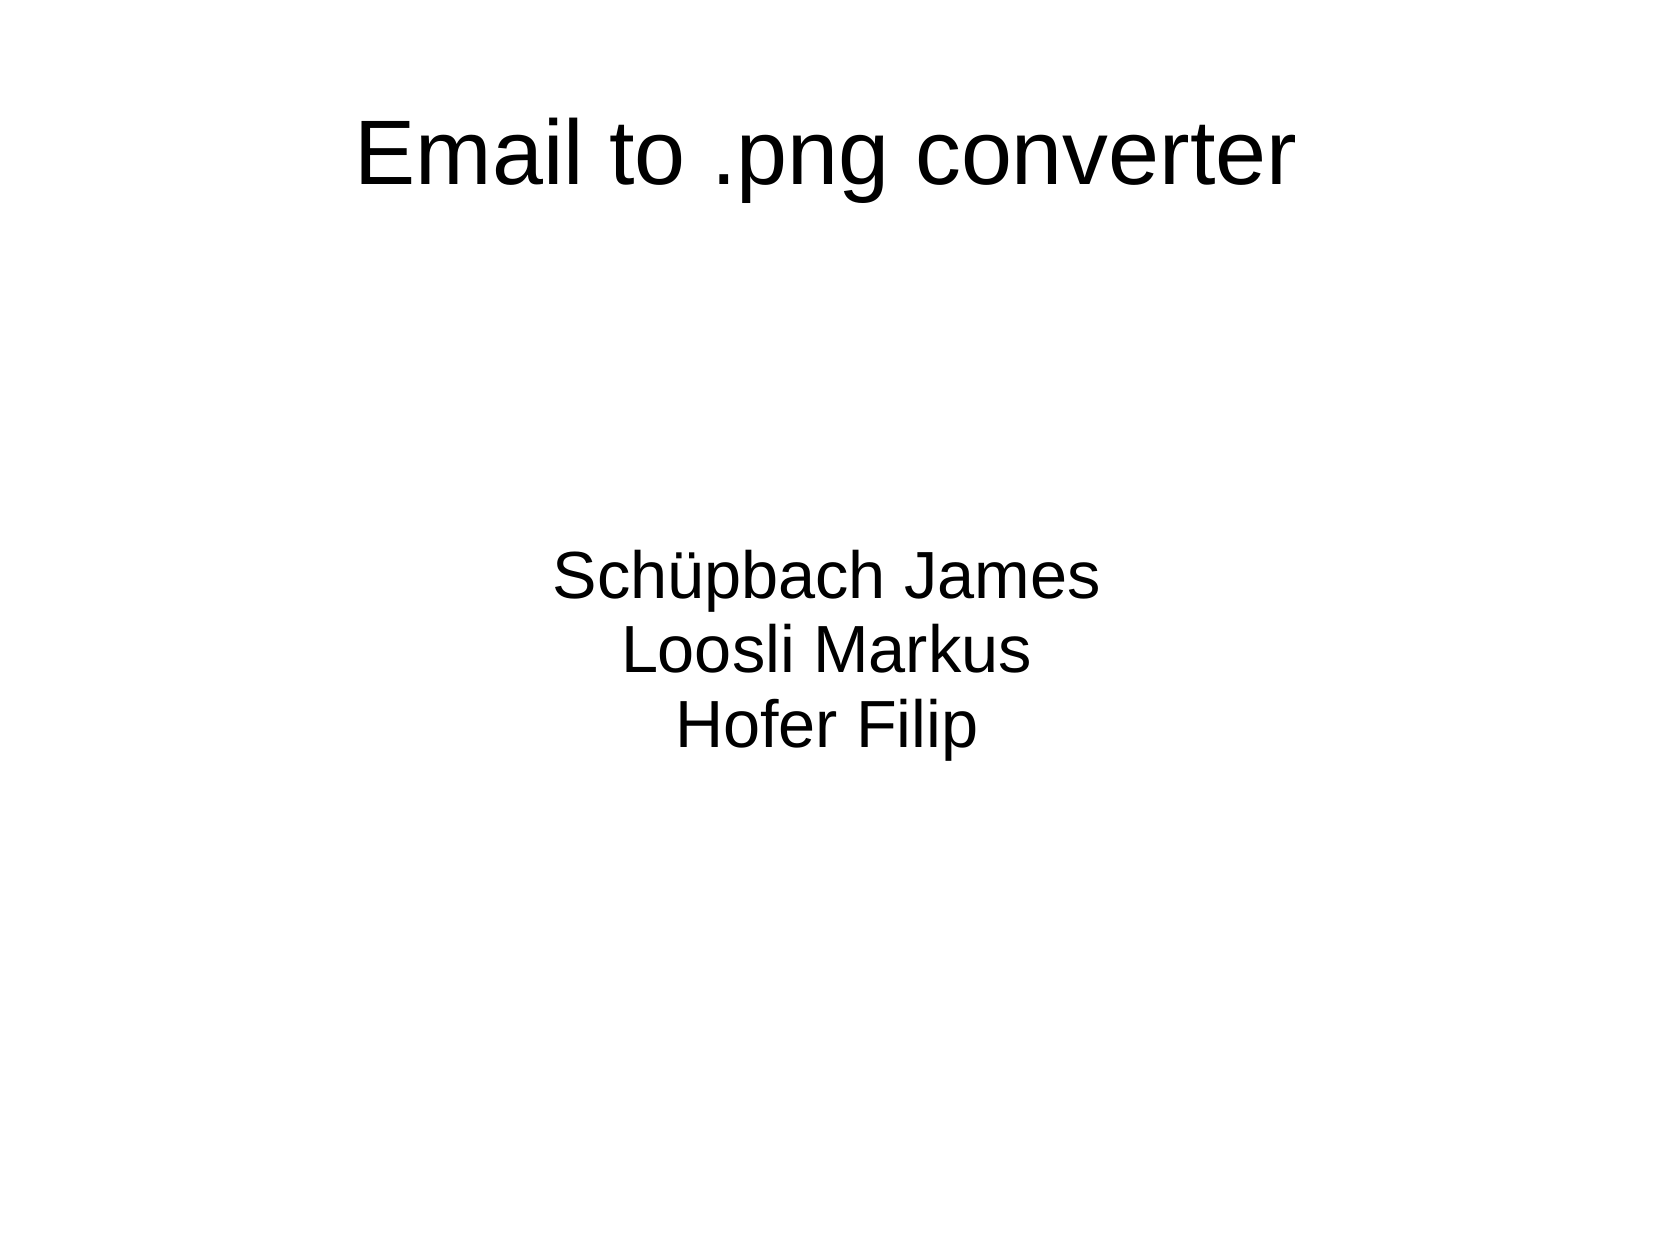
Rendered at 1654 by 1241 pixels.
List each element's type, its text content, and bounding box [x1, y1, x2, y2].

subtitle Schüpbach James Loosli Markus Hofer Filip [82, 290, 1571, 1010]
title Email to .png converter [82, 49, 1571, 257]
